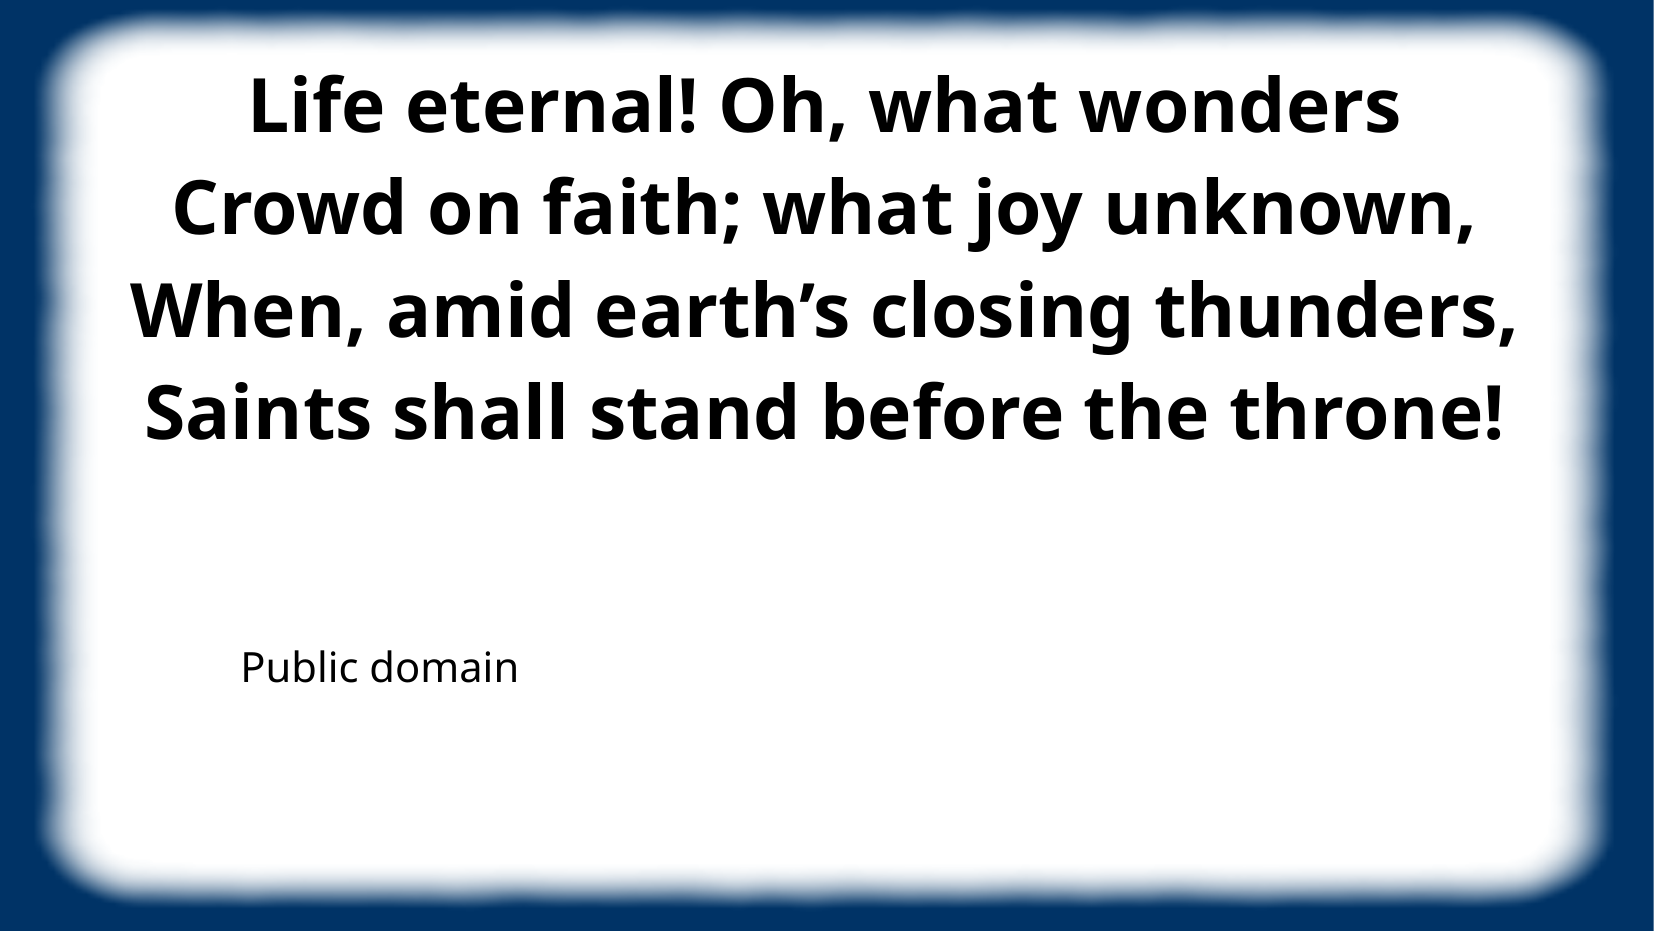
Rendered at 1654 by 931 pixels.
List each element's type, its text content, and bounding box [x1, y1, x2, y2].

picture [0, 0, 1654, 931]
text_box Life eternal! Oh, what wonders Crowd on faith; what joy unknown, When, amid earth’s closing thunders, Saints shall stand before the throne! Public domain [90, 45, 1561, 693]
